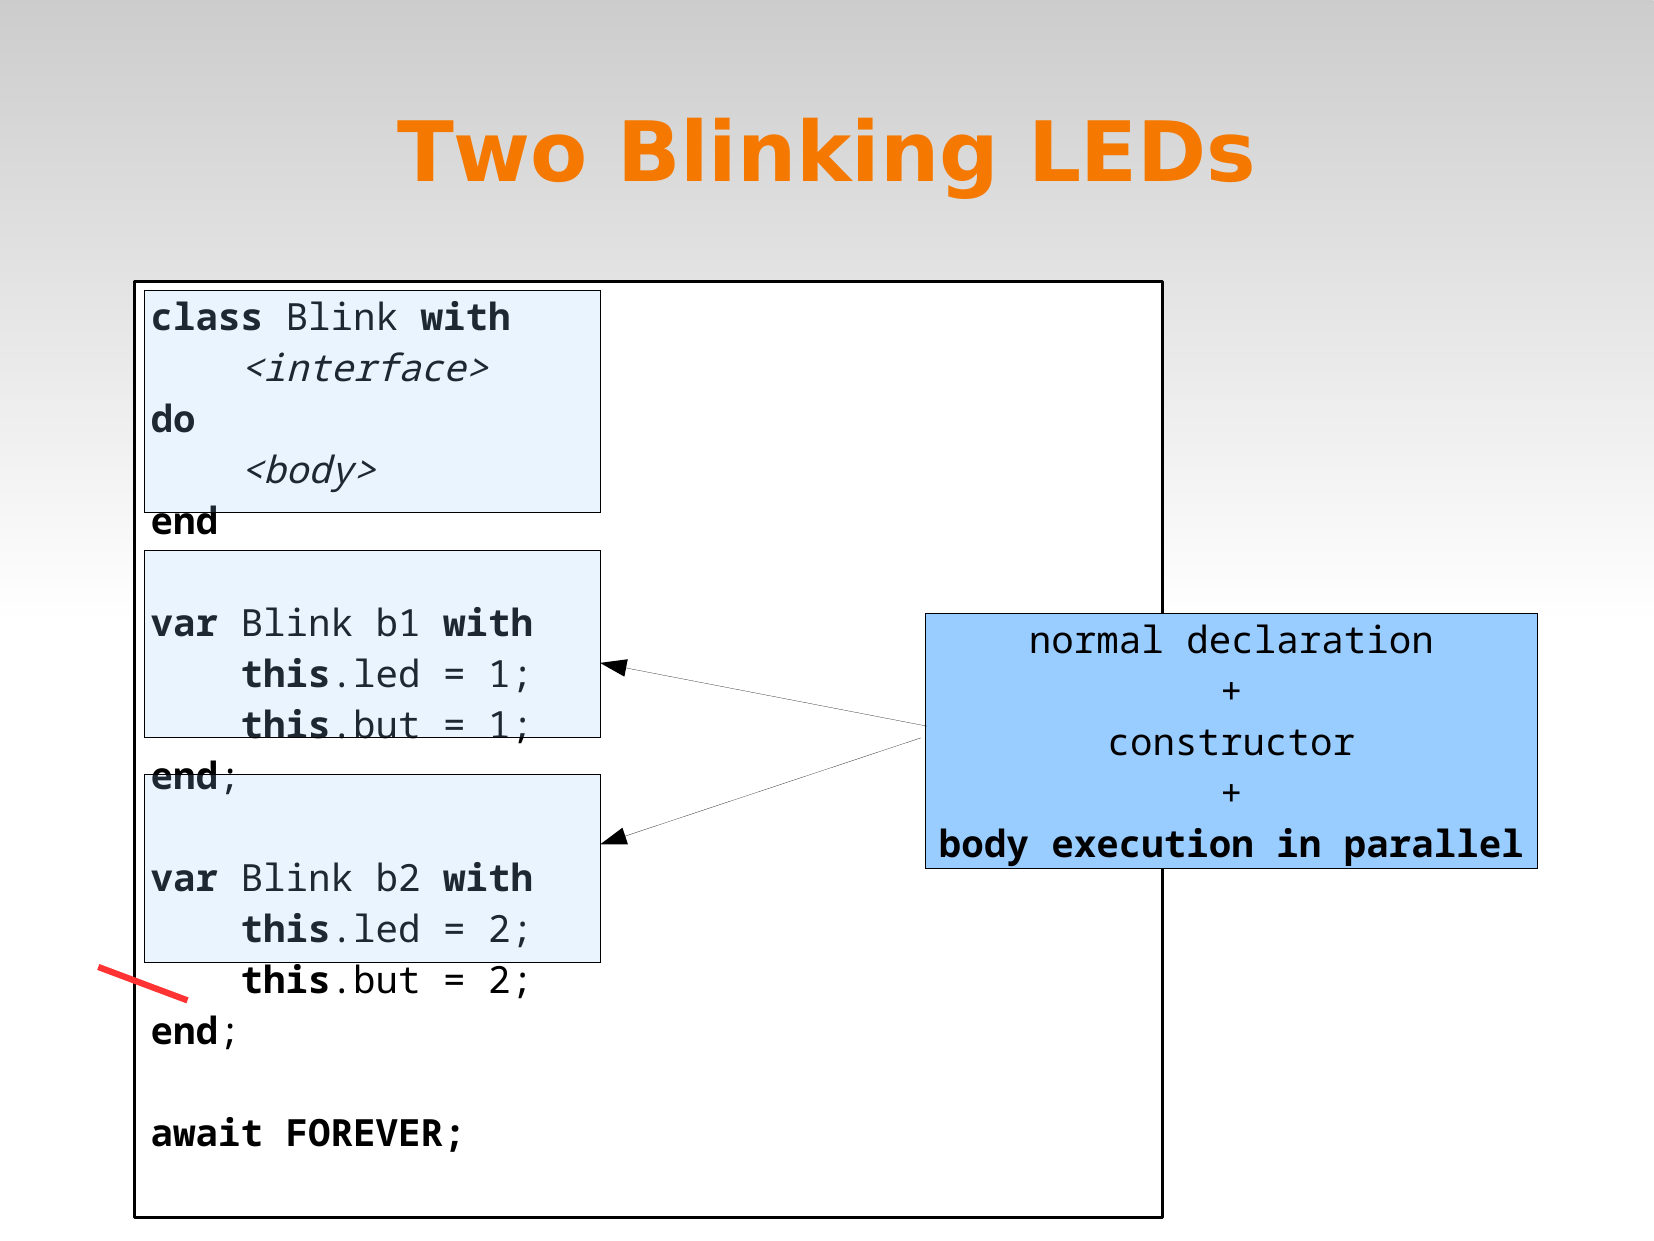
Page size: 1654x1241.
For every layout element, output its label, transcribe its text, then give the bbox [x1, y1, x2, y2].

text_box class Blink with <interface> do <body> end var Blink b1 with this.led = 1; this.but = 1; end; var Blink b2 with this.led = 2; this.but = 2; end; await FOREVER; [134, 281, 1163, 1100]
text_box normal declaration + constructor + body execution in parallel [925, 631, 1538, 851]
text_box [144, 290, 601, 513]
text_box [144, 774, 601, 963]
title Two Blinking LEDs [82, 49, 1571, 257]
text_box [144, 550, 601, 738]
